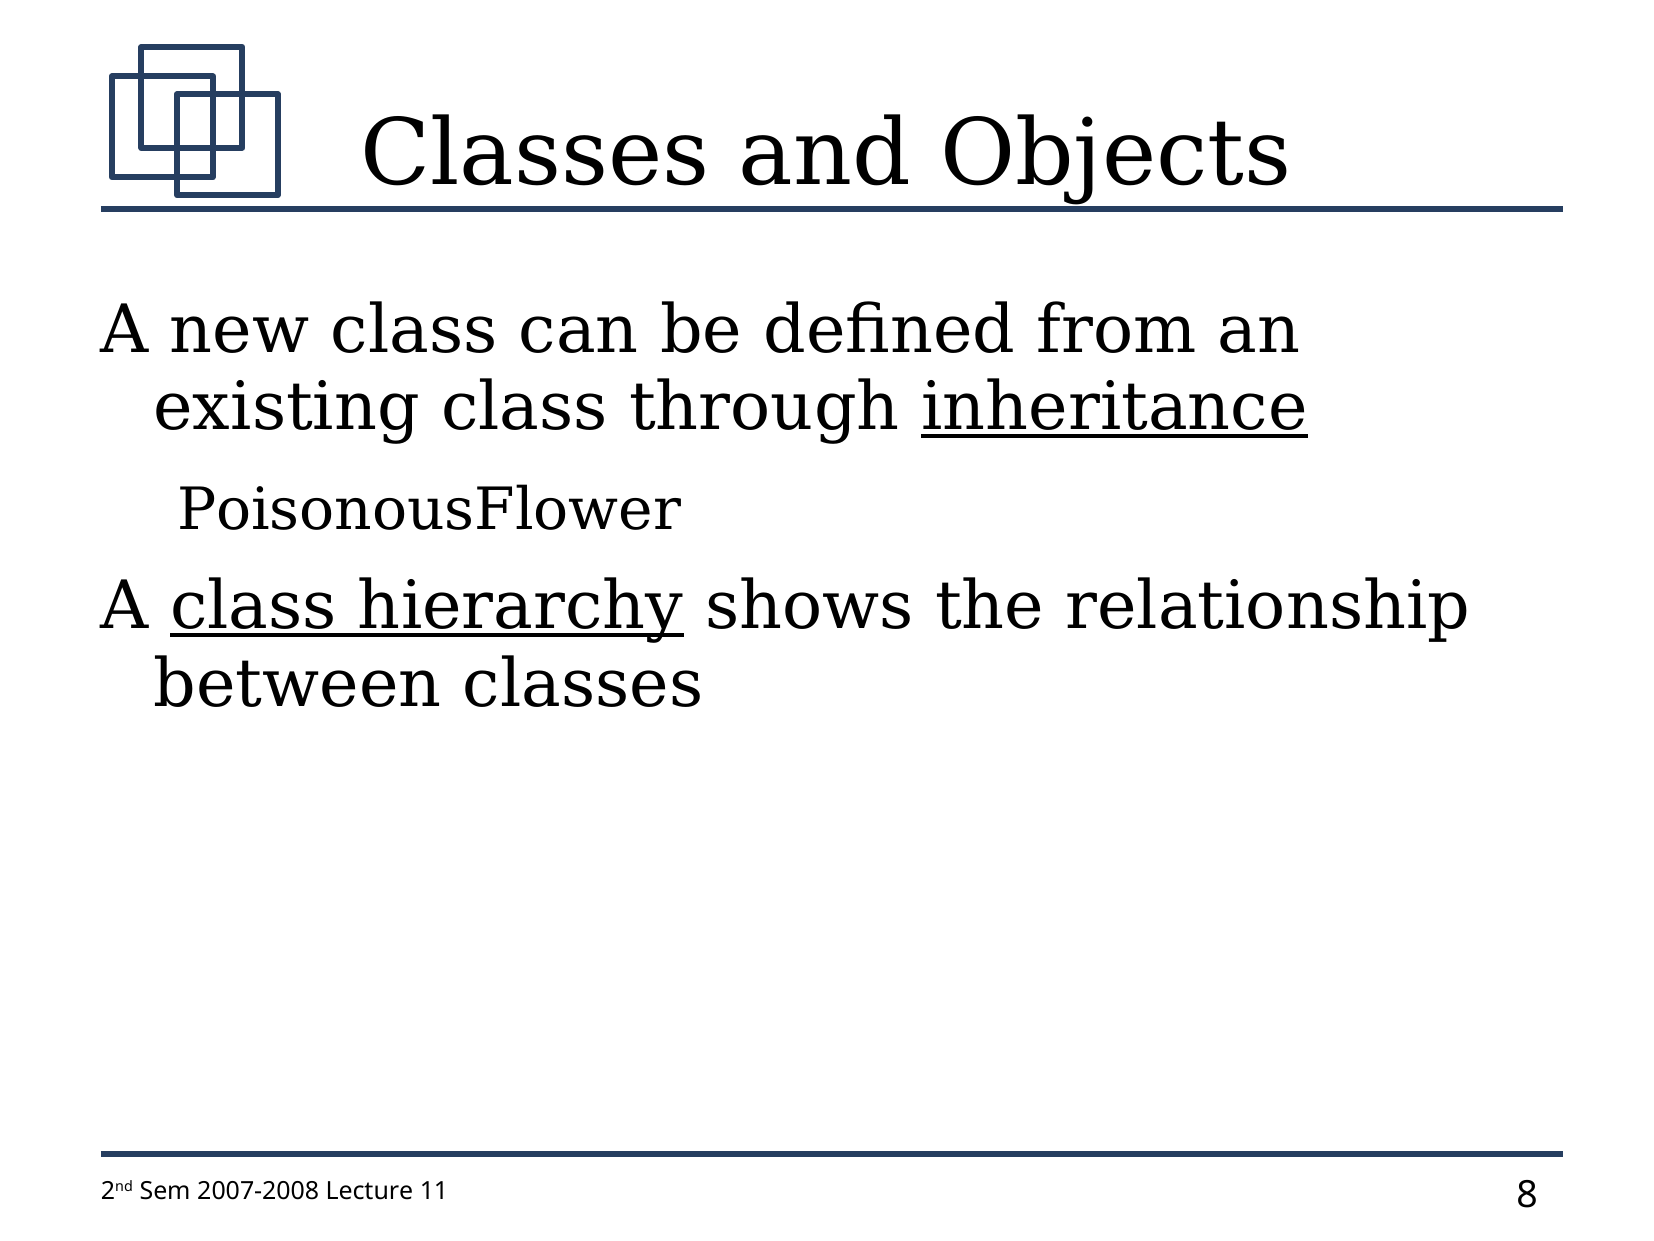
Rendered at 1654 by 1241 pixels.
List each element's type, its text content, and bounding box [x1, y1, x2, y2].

list A new class can be defined from an existing class through inheritance PoisonousFlower A class hierarchy shows the relationship between classes [82, 290, 1571, 1109]
title Classes and Objects [82, 49, 1571, 257]
